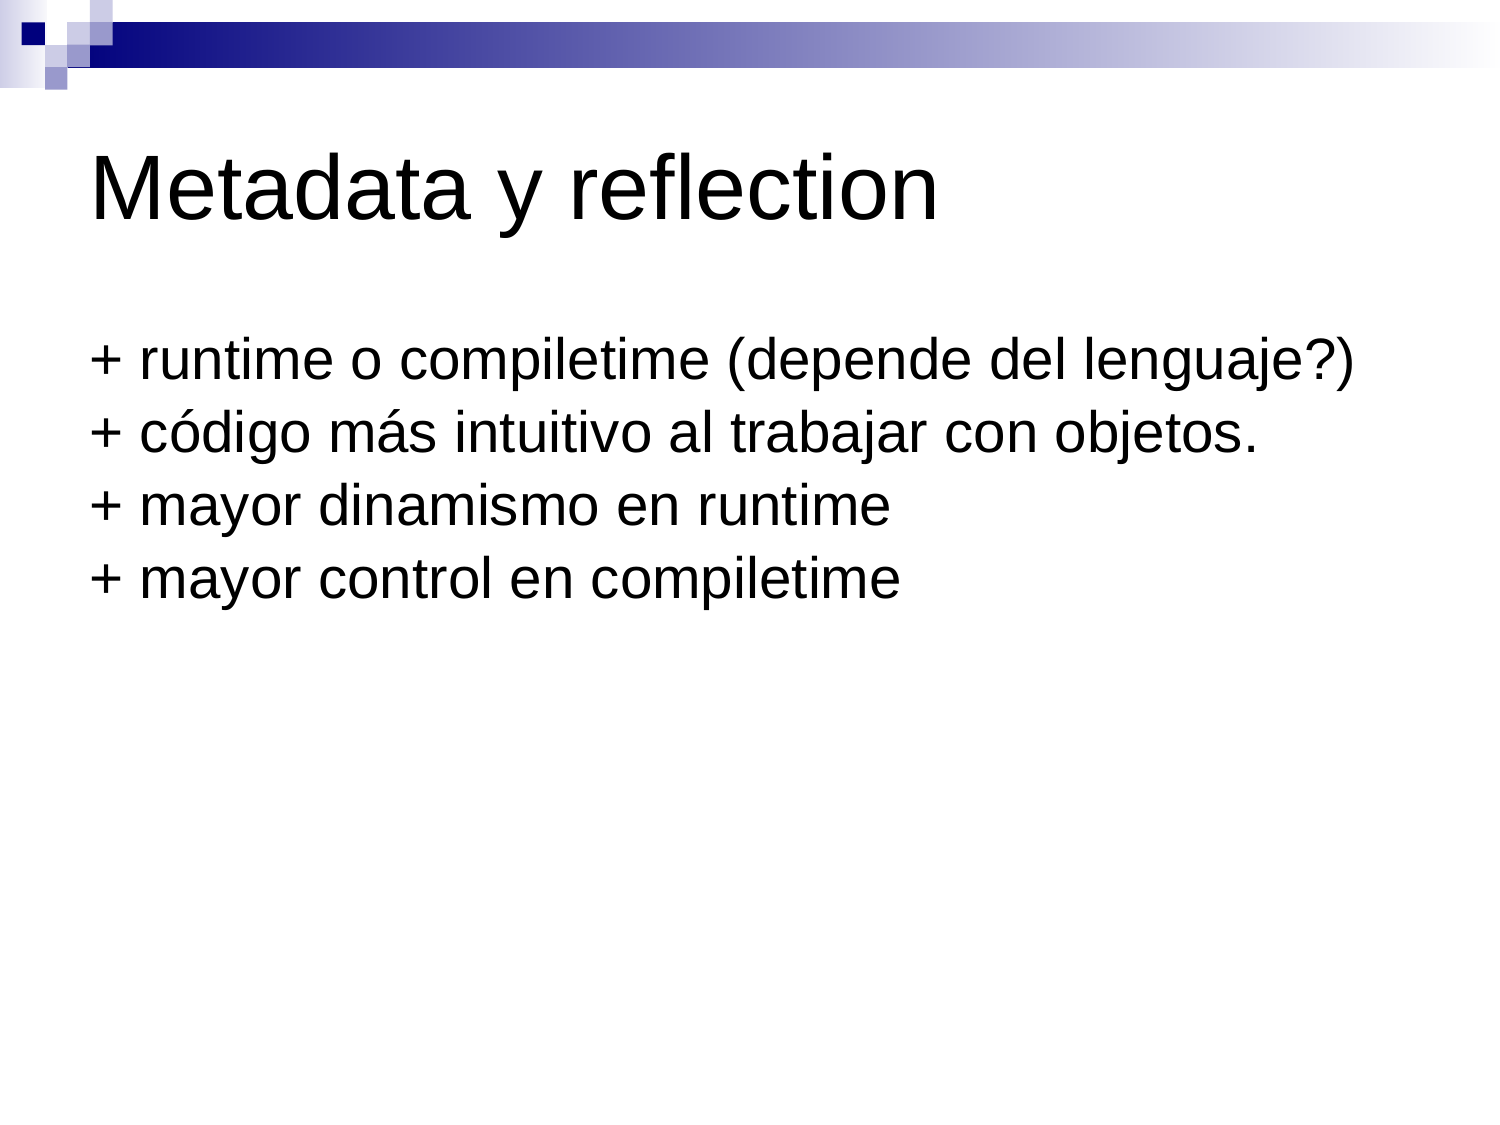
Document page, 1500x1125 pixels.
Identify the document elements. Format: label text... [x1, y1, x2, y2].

title Metadata y reflection [75, 75, 1426, 301]
list + runtime o compiletime (depende del lenguaje?) + código más intuitivo al trabajar con objetos. + mayor dinamismo en runtime + mayor control en compiletime [75, 324, 1426, 638]
